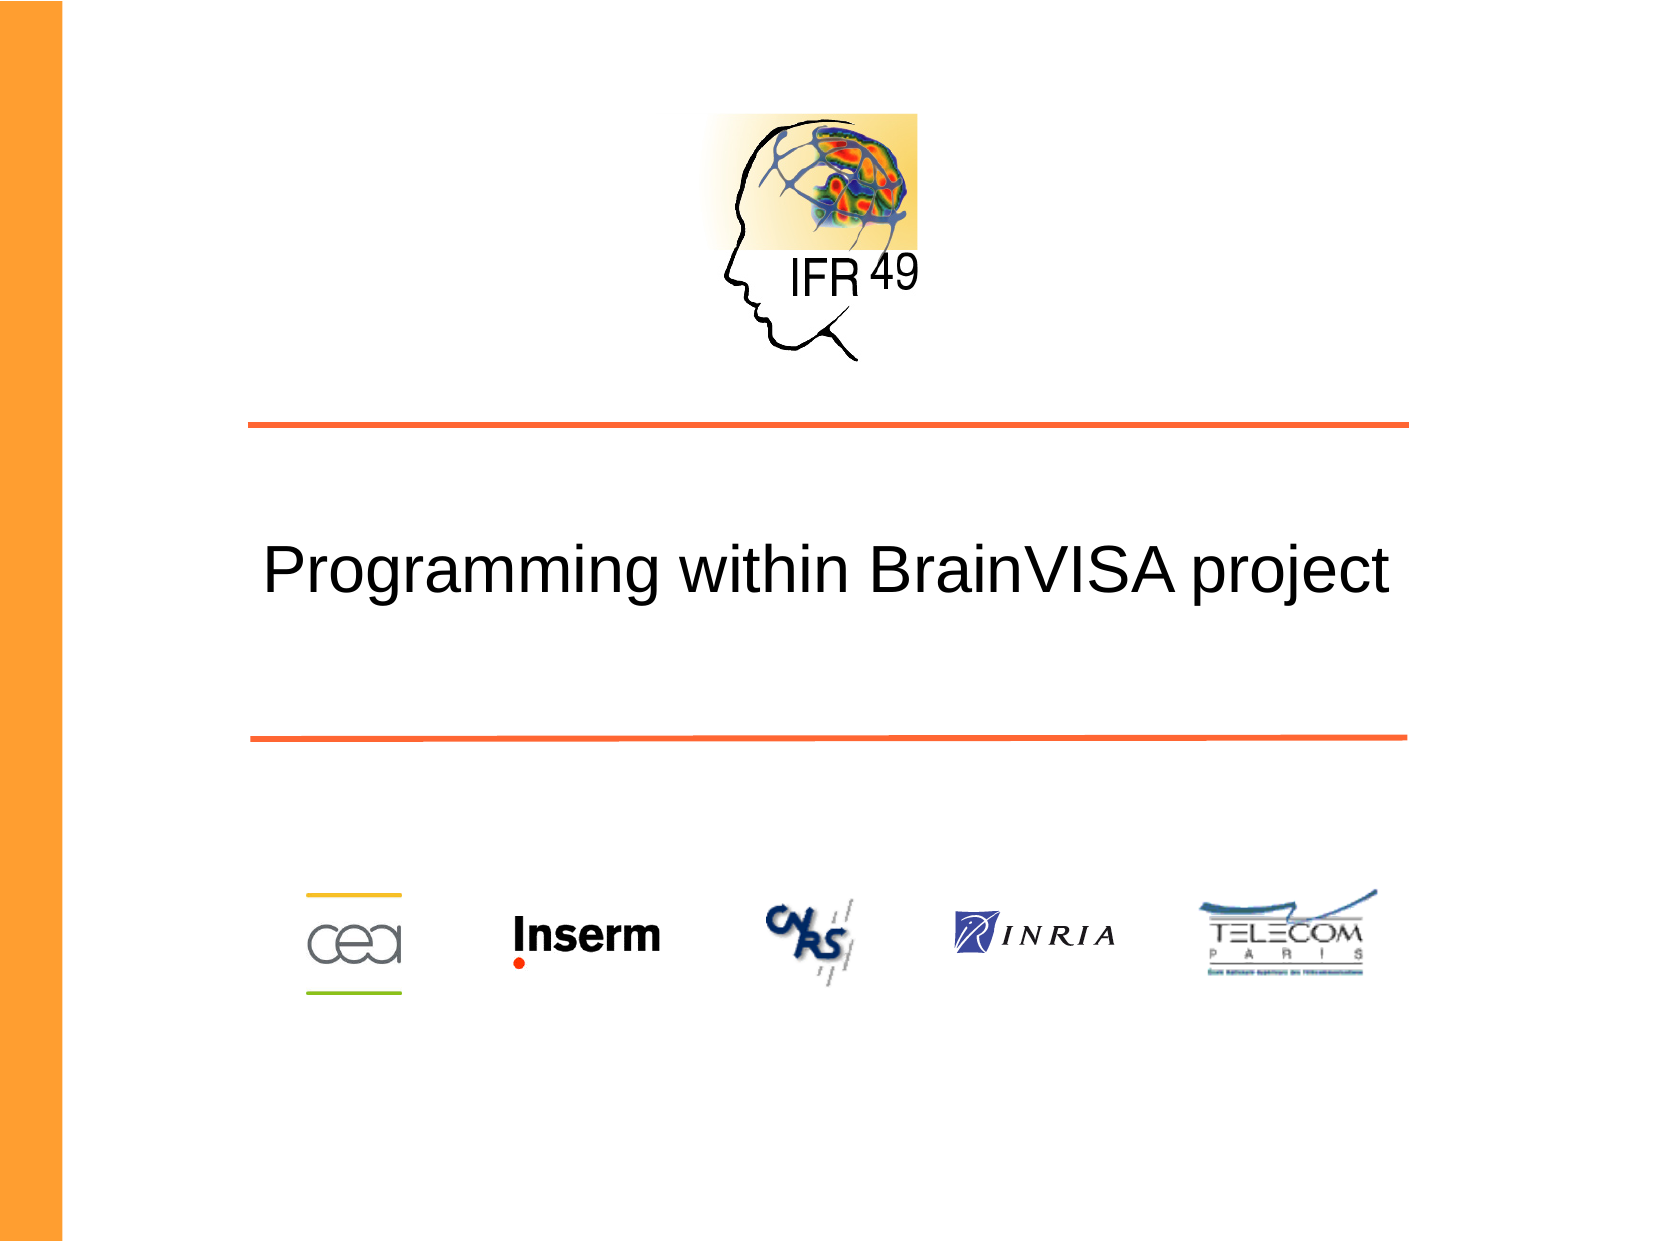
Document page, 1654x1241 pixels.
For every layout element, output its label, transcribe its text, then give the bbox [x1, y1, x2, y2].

picture [513, 916, 662, 972]
picture [306, 893, 402, 995]
title Programming within BrainVISA project [236, 466, 1418, 674]
picture [766, 898, 856, 988]
picture [1197, 882, 1380, 985]
picture [656, 105, 918, 401]
picture [954, 910, 1115, 954]
